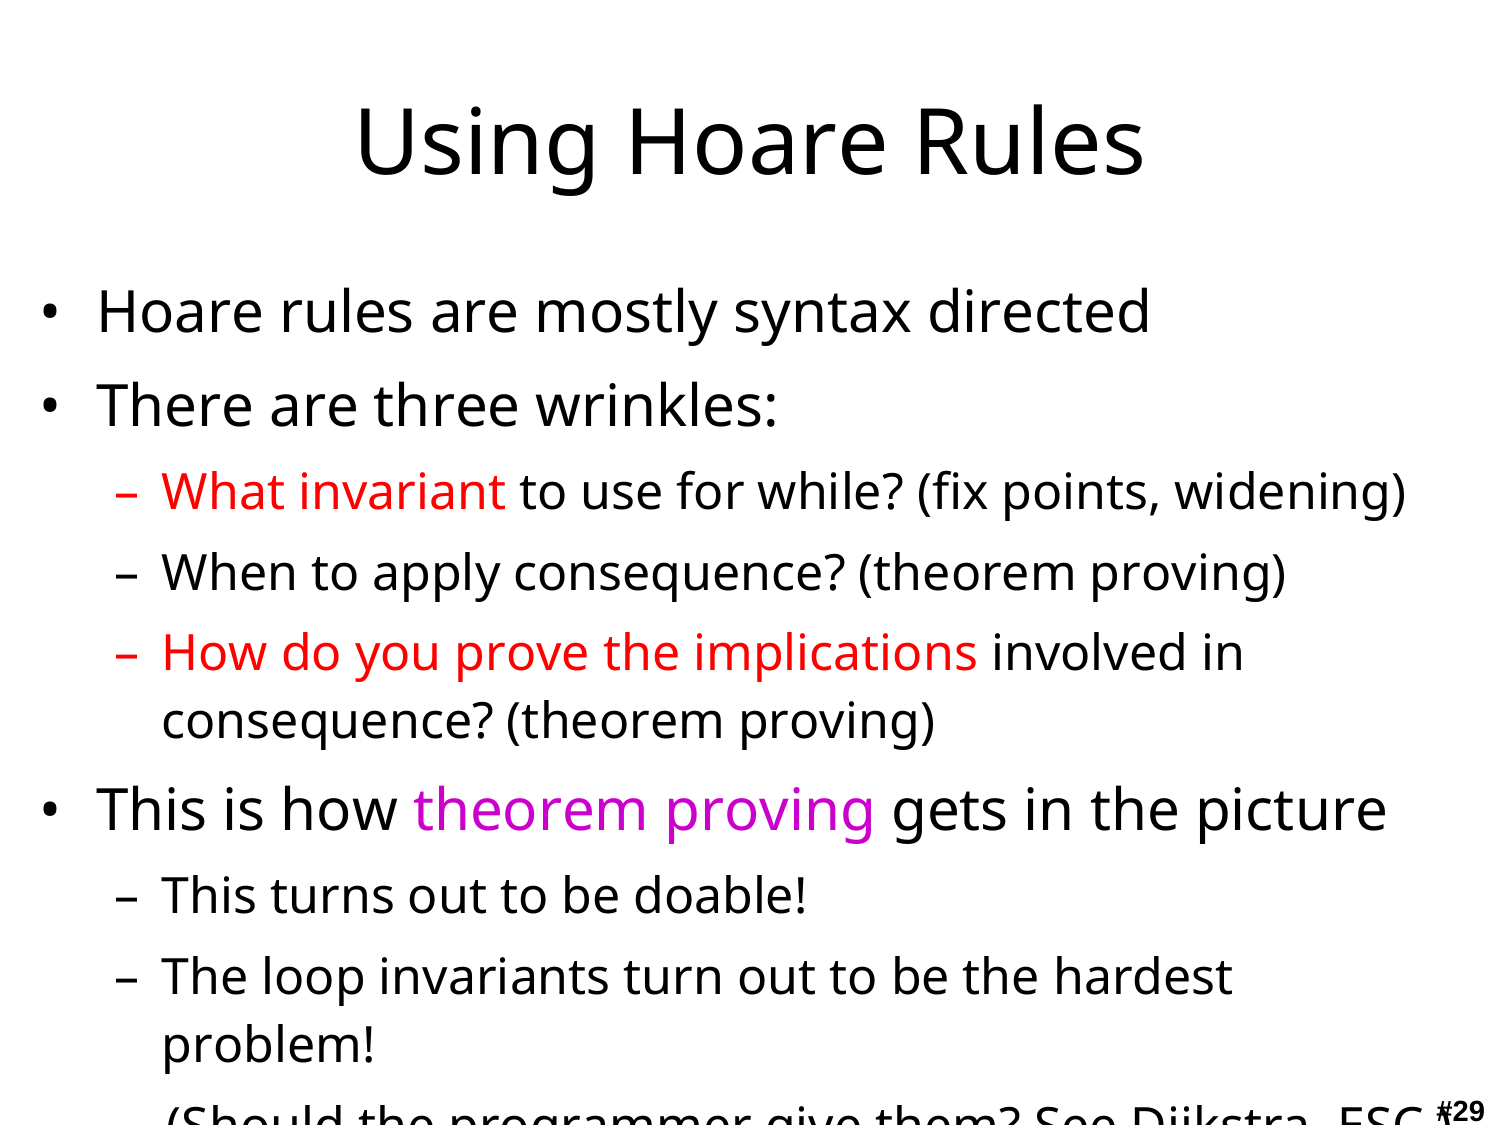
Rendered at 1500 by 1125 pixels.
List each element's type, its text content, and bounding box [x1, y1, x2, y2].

title Using Hoare Rules [24, 45, 1476, 233]
list Hoare rules are mostly syntax directed There are three wrinkles: What invariant to use for while? (fix points, widening) When to apply consequence? (theorem proving) How do you prove the implications involved in consequence? (theorem proving) This is how theorem proving gets in the picture This turns out to be doable! The loop invariants turn out to be the hardest problem! (Should the programmer give them? See Dijkstra, ESC.) [24, 262, 1476, 1101]
